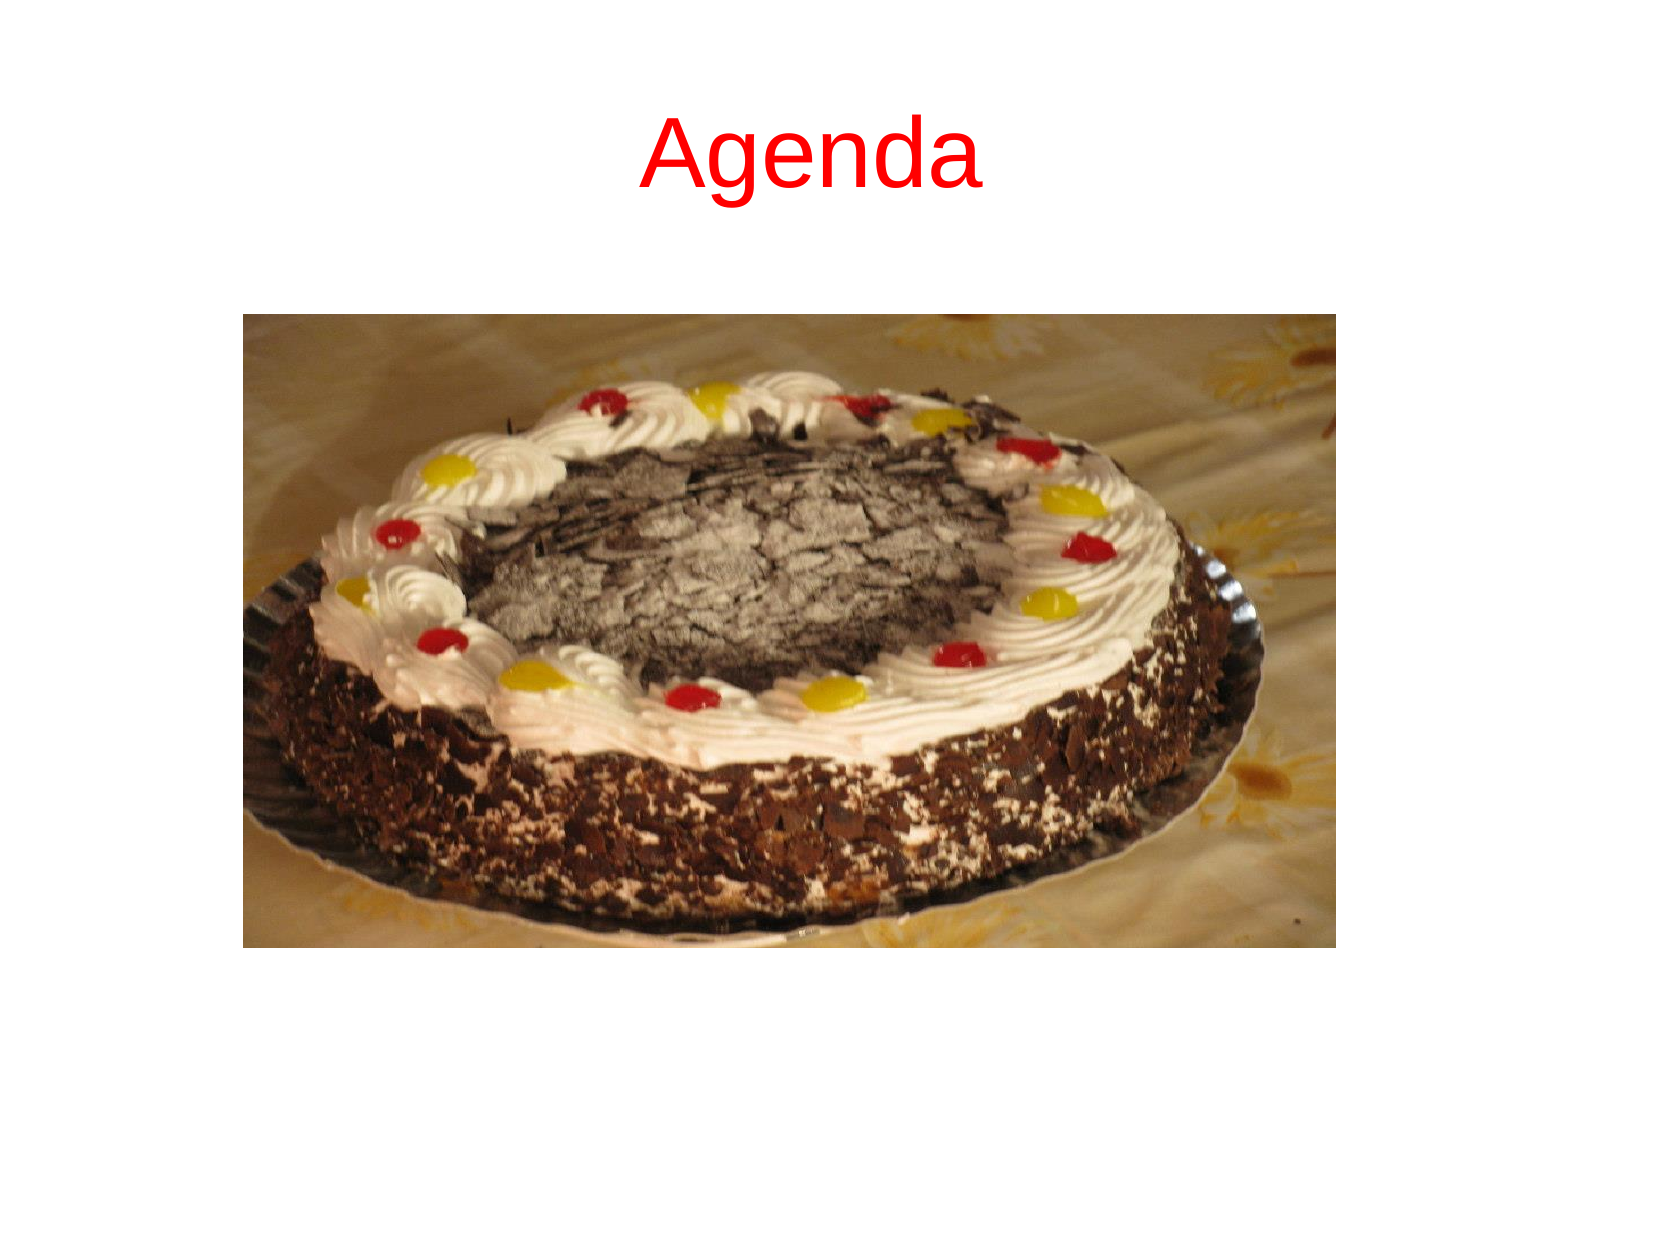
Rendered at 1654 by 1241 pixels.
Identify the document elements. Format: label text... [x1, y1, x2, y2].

title Agenda [82, 49, 1571, 257]
picture [243, 314, 1336, 948]
